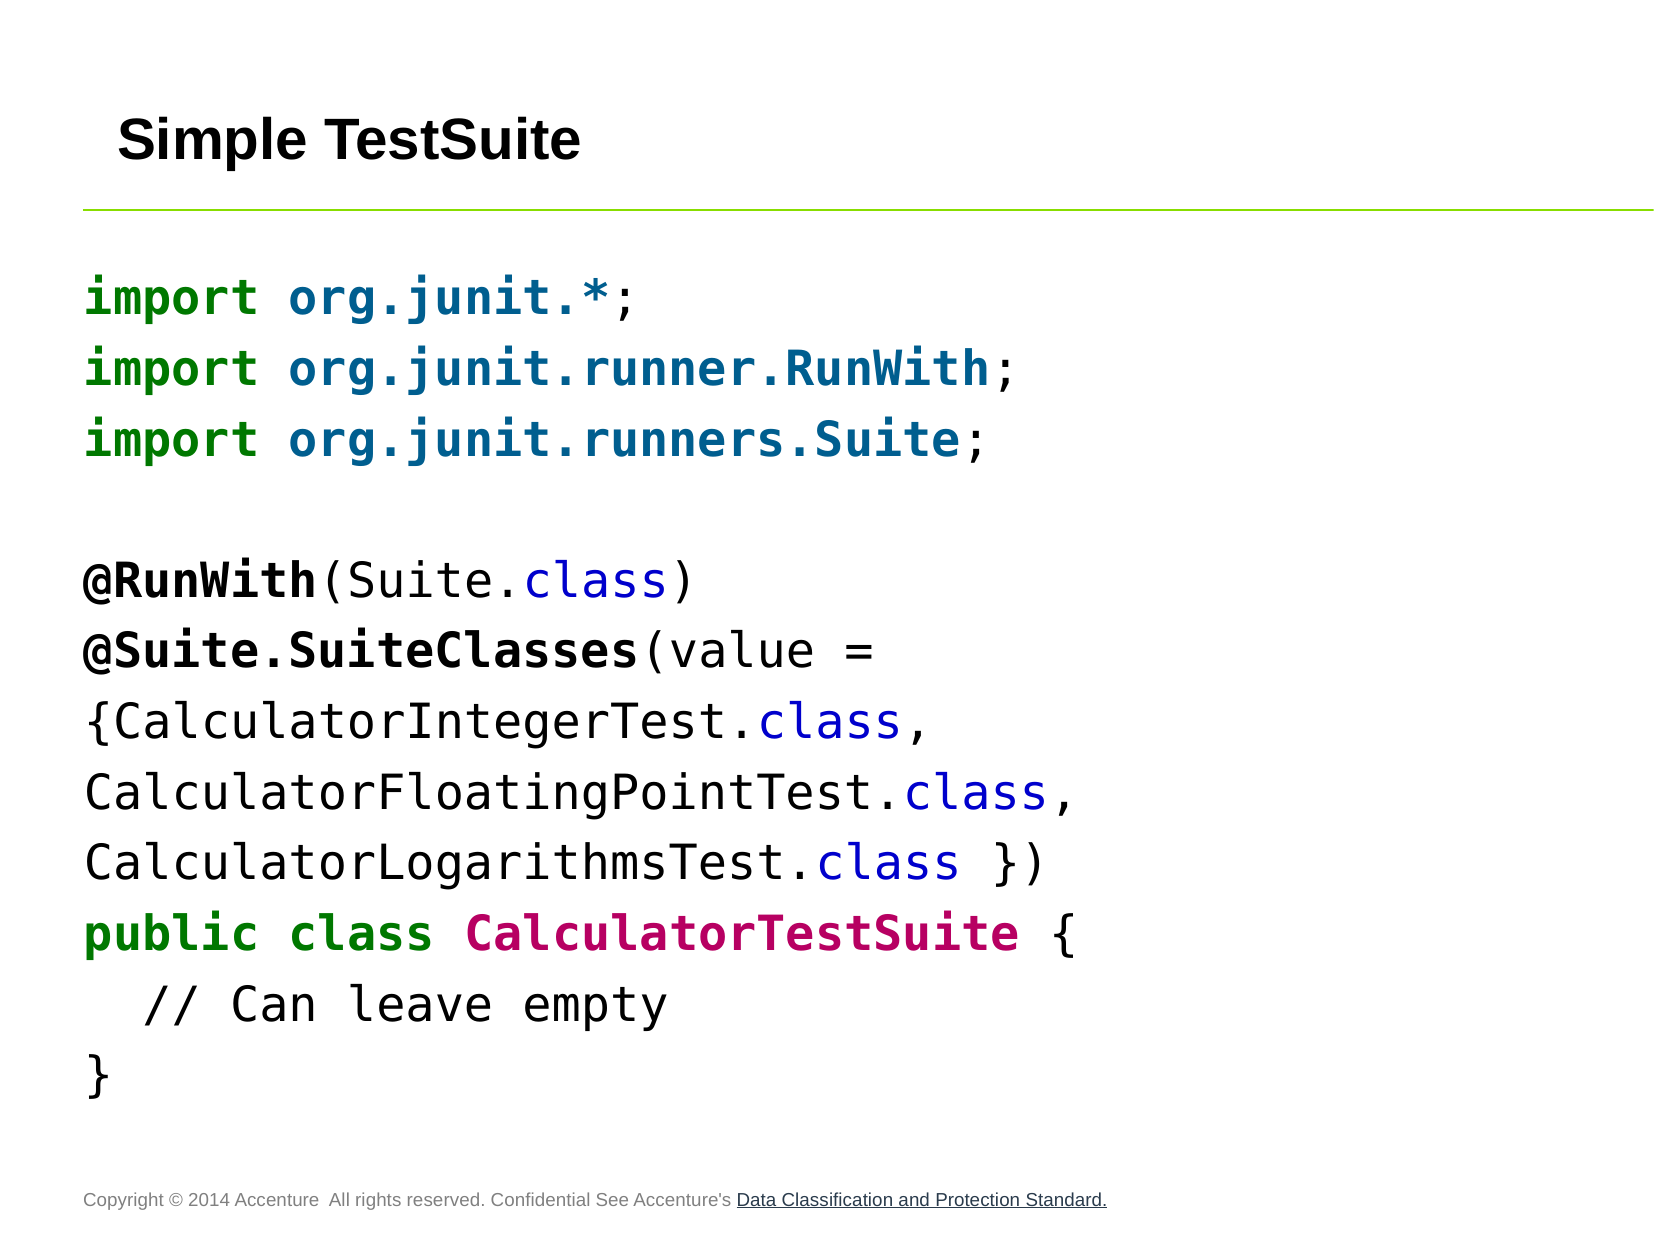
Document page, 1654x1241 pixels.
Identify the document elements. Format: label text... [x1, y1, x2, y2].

title Simple TestSuite [81, 68, 1654, 211]
list import org.junit.*; import org.junit.runner.RunWith; import org.junit.runners.Suite; @RunWith(Suite.class) @Suite.SuiteClasses(value = {CalculatorIntegerTest.class, CalculatorFloatingPointTest.class, CalculatorLogarithmsTest.class }) public class CalculatorTestSuite { // Can leave empty } [84, 255, 1573, 1166]
